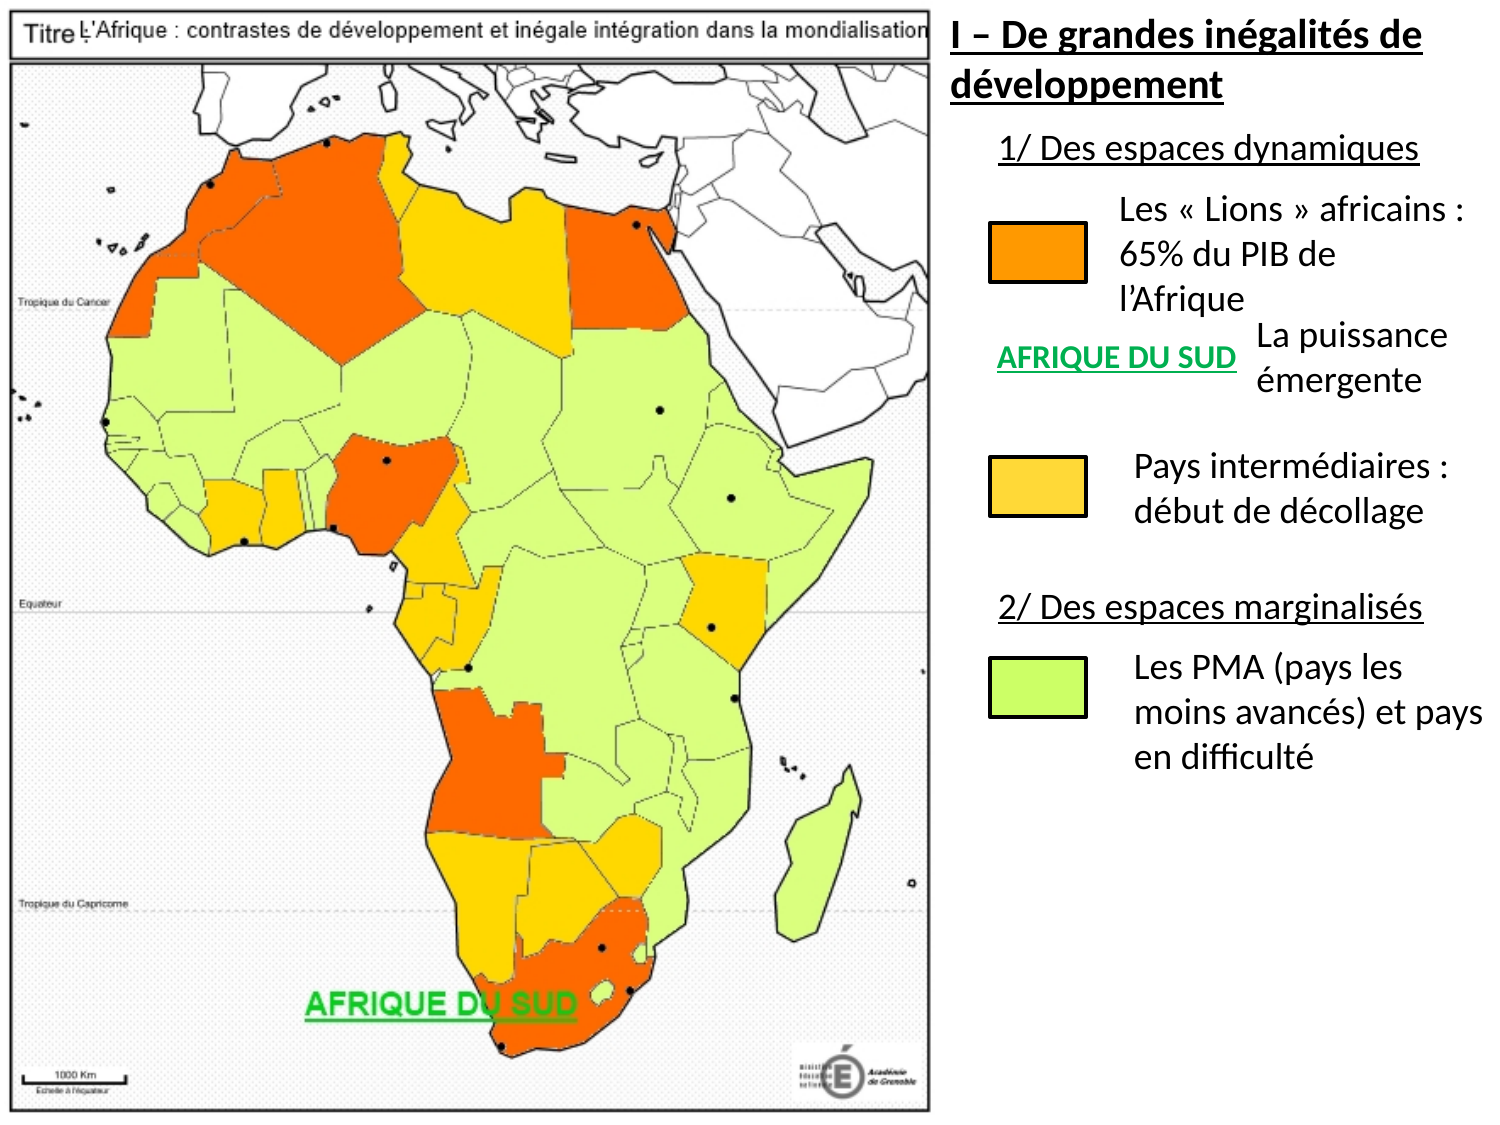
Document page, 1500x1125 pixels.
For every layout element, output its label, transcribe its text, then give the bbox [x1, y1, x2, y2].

text_box Les « Lions » africains : 65% du PIB de l’Afrique [1104, 176, 1485, 327]
text_box La puissance émergente [1241, 302, 1500, 408]
text_box [990, 658, 1086, 718]
text_box Les PMA (pays les moins avancés) et pays en difficulté [1119, 634, 1500, 785]
text_box [990, 457, 1086, 517]
text_box AFRIQUE DU SUD [982, 328, 1241, 383]
picture [0, 0, 936, 1125]
text_box 2/ Des espaces marginalisés [983, 574, 1500, 635]
text_box Pays intermédiaires : début de décollage [1119, 433, 1500, 539]
text_box 1/ Des espaces dynamiques [983, 116, 1500, 176]
text_box [990, 222, 1086, 282]
text_box I – De grandes inégalités de développement [936, 0, 1500, 115]
